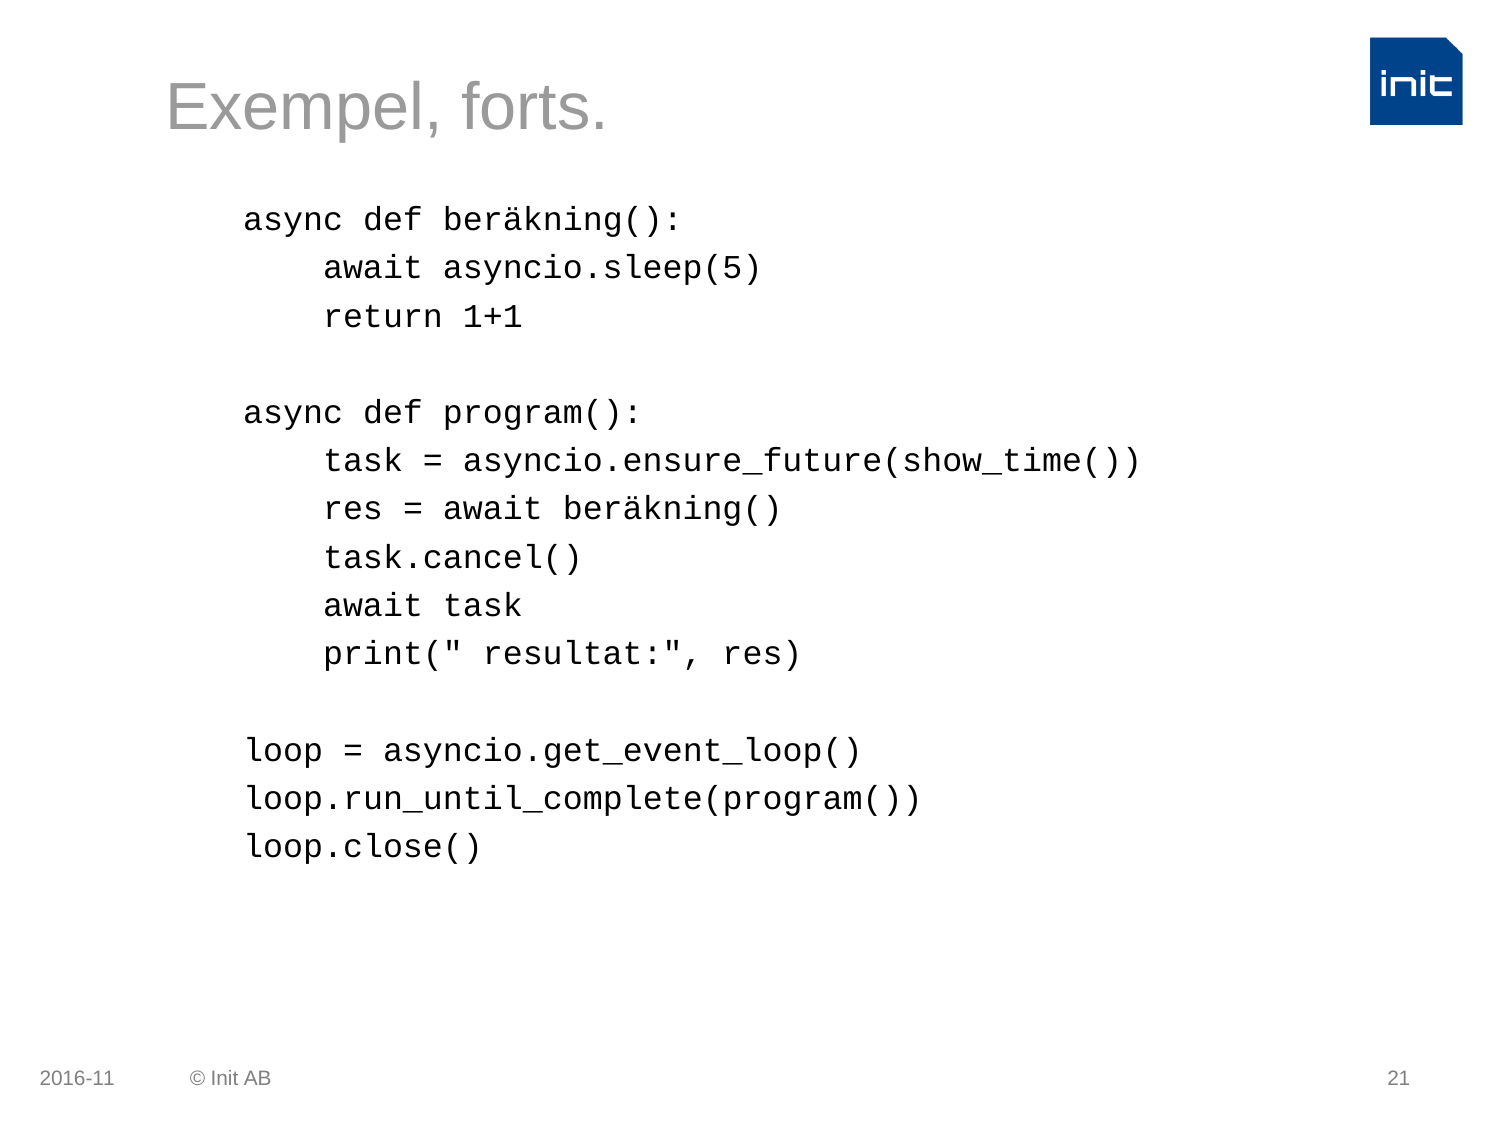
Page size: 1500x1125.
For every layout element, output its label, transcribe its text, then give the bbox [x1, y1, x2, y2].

text_box async def beräkning(): await asyncio.sleep(5) return 1+1 async def program(): task = asyncio.ensure_future(show_time()) res = await beräkning() task.cancel() await task print(" resultat:", res) loop = asyncio.get_event_loop() loop.run_until_complete(program()) loop.close() [150, 189, 1351, 1017]
text_box <nummer> [1350, 1037, 1426, 1098]
text_box 2016-11 [24, 1037, 151, 1098]
picture [1370, 37, 1463, 125]
text_box © Init AB [174, 1037, 1326, 1098]
text_box Exempel, forts. [150, 0, 1351, 151]
